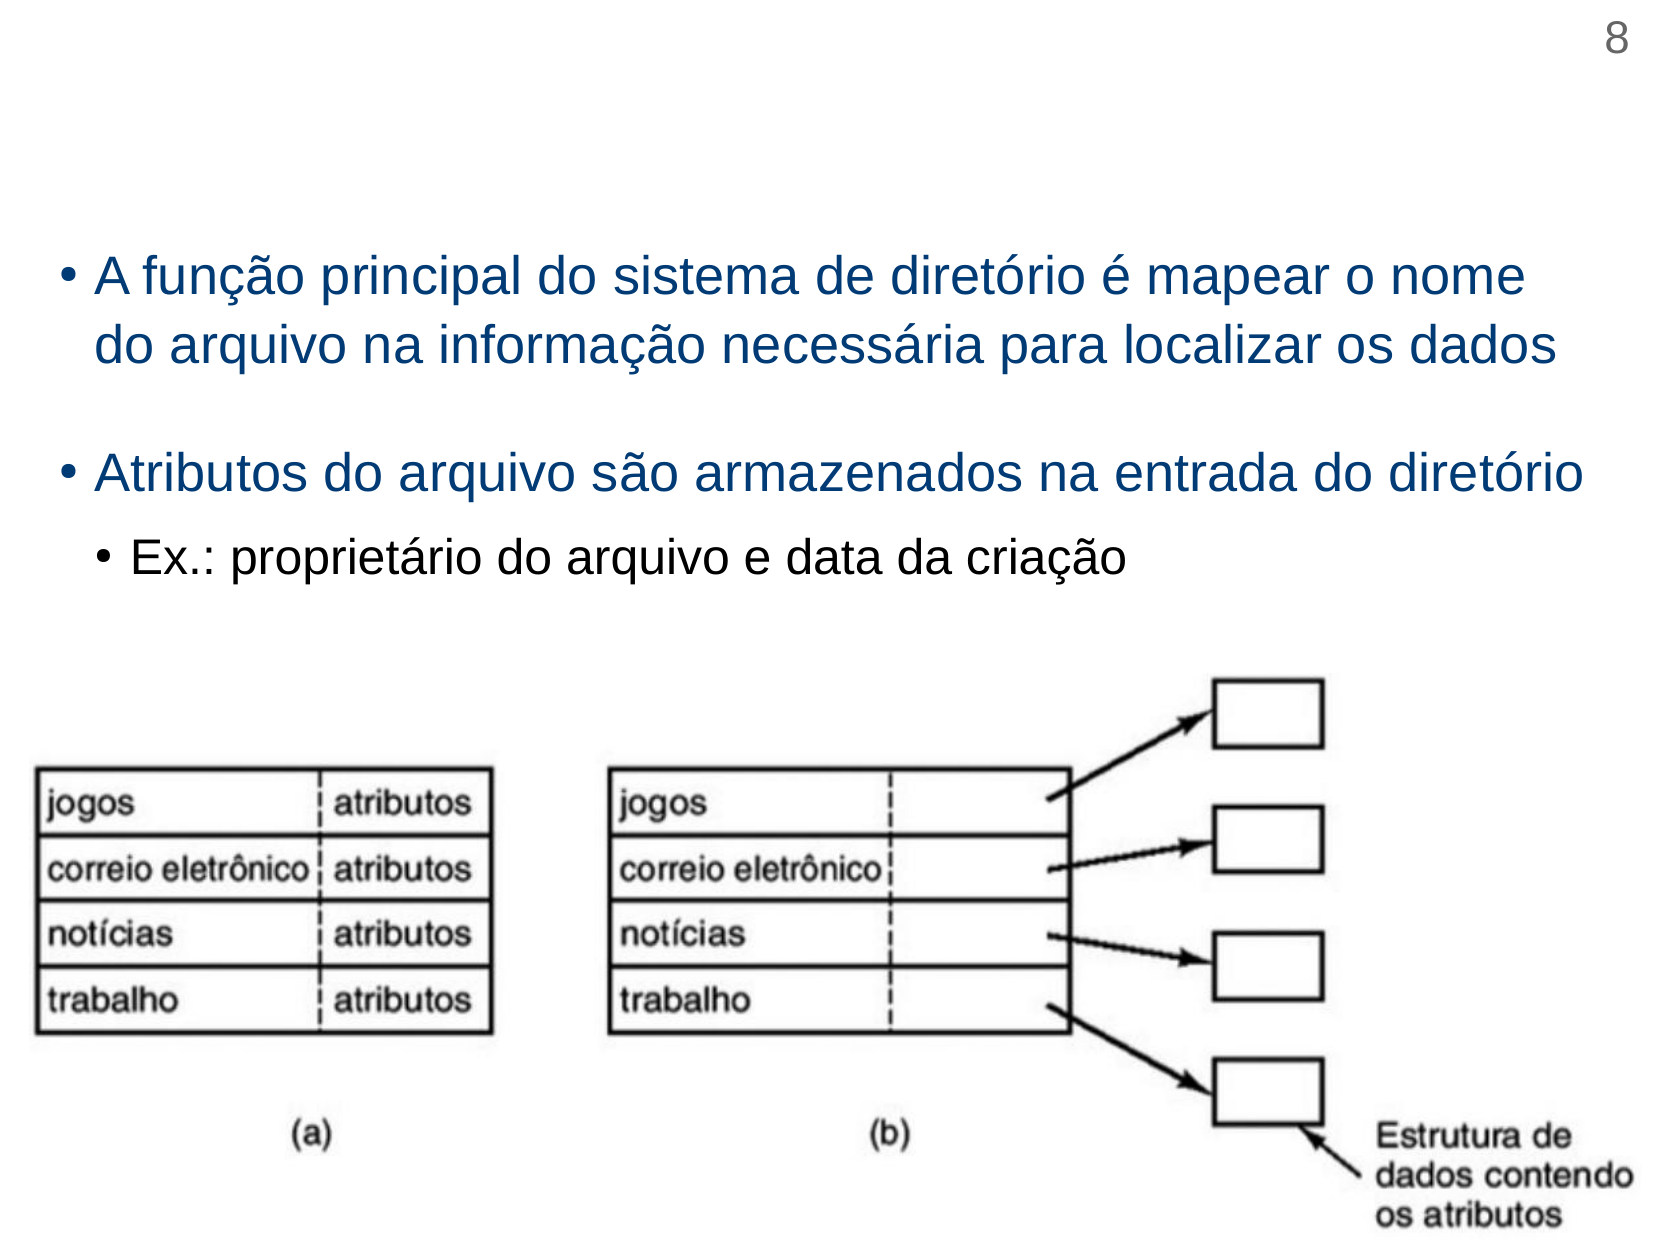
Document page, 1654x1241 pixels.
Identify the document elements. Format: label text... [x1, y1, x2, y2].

list A função principal do sistema de diretório é mapear o nome do arquivo na informação necessária para localizar os dados Atributos do arquivo são armazenados na entrada do diretório Ex.: proprietário do arquivo e data da criação [59, 236, 1595, 673]
picture [29, 673, 1642, 1241]
